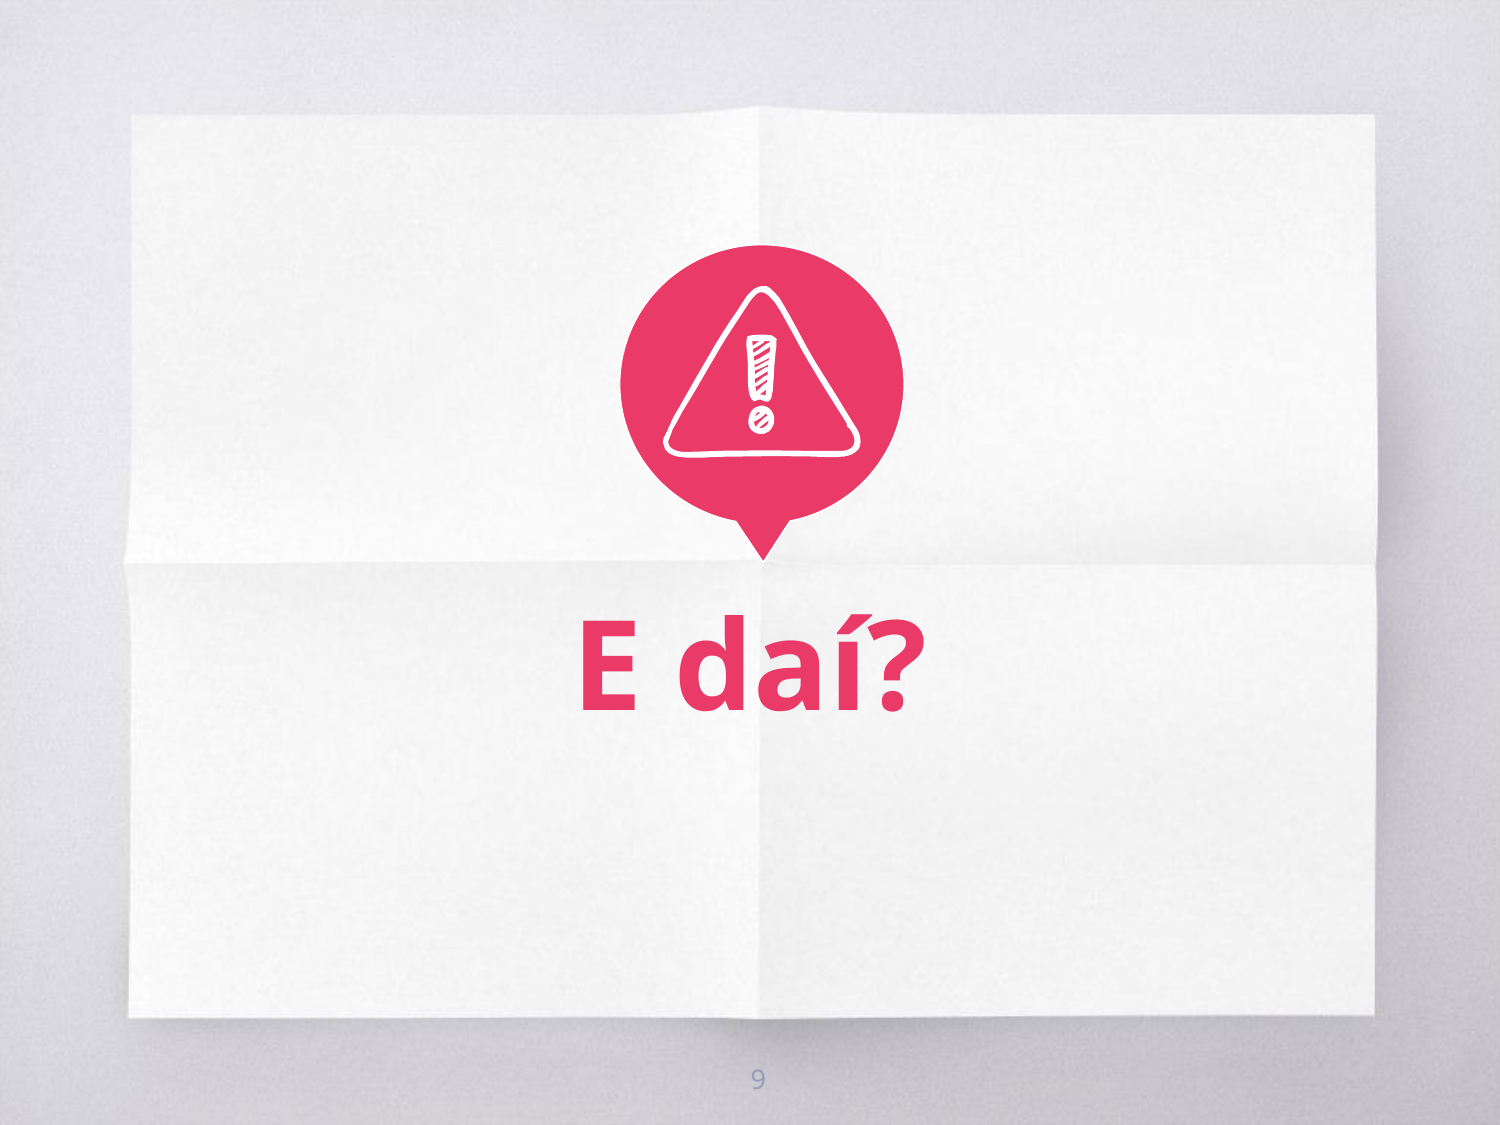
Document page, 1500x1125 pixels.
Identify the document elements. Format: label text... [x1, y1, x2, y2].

text_box [619, 244, 905, 563]
title E daí? [112, 496, 1388, 750]
slide_number <number> [713, 1047, 804, 1113]
picture [0, 0, 1500, 1125]
